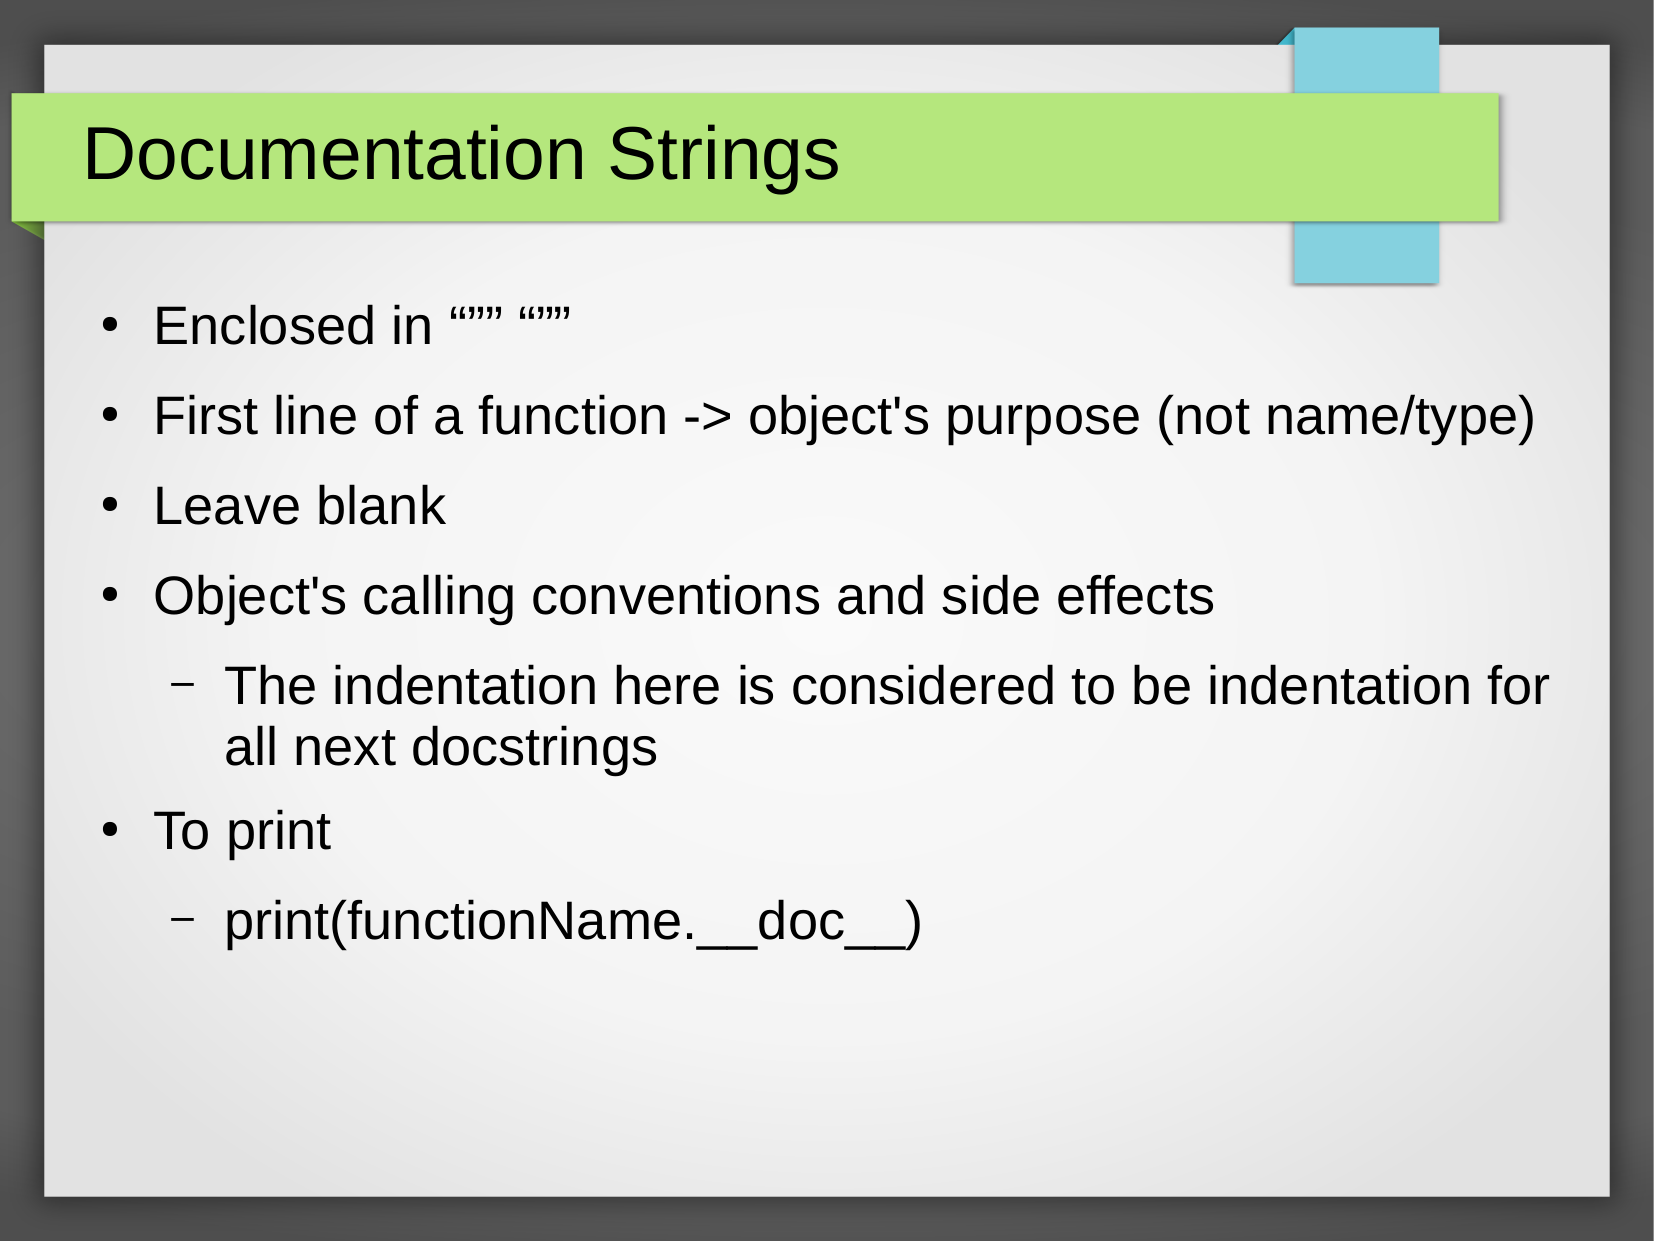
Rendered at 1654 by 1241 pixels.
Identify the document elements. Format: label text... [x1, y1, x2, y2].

title Documentation Strings [82, 94, 1264, 213]
list Enclosed in “”” “”” First line of a function -> object's purpose (not name/type) Leave blank Object's calling conventions and side effects The indentation here is considered to be indentation for all next docstrings To print print(functionName.__doc__) [82, 295, 1571, 1015]
picture [0, 0, 1654, 1241]
